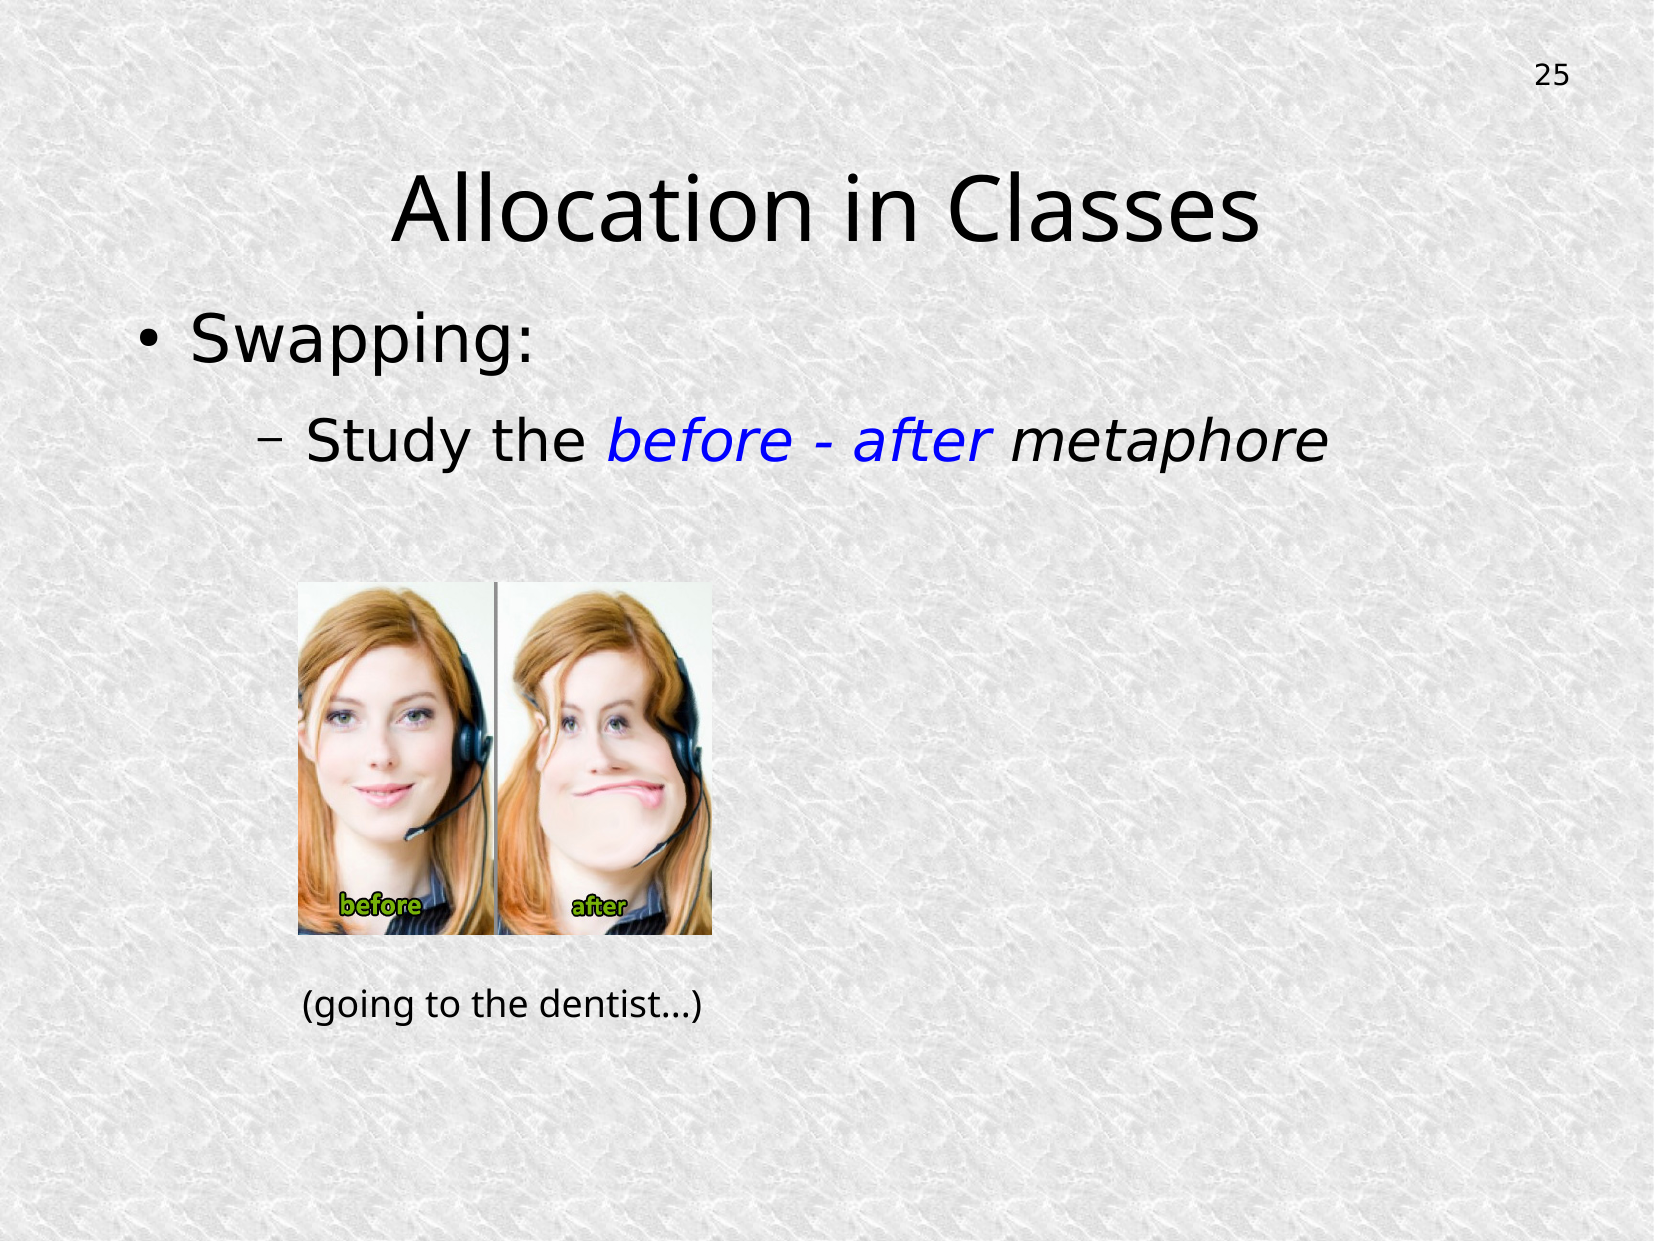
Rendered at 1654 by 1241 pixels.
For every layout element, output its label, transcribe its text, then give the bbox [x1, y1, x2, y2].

list Swapping: Study the before - after metaphore [119, 300, 1532, 1174]
picture [0, 0, 1654, 1241]
text_box (going to the dentist...) [302, 977, 739, 1023]
title Allocation in Classes [121, 102, 1534, 311]
